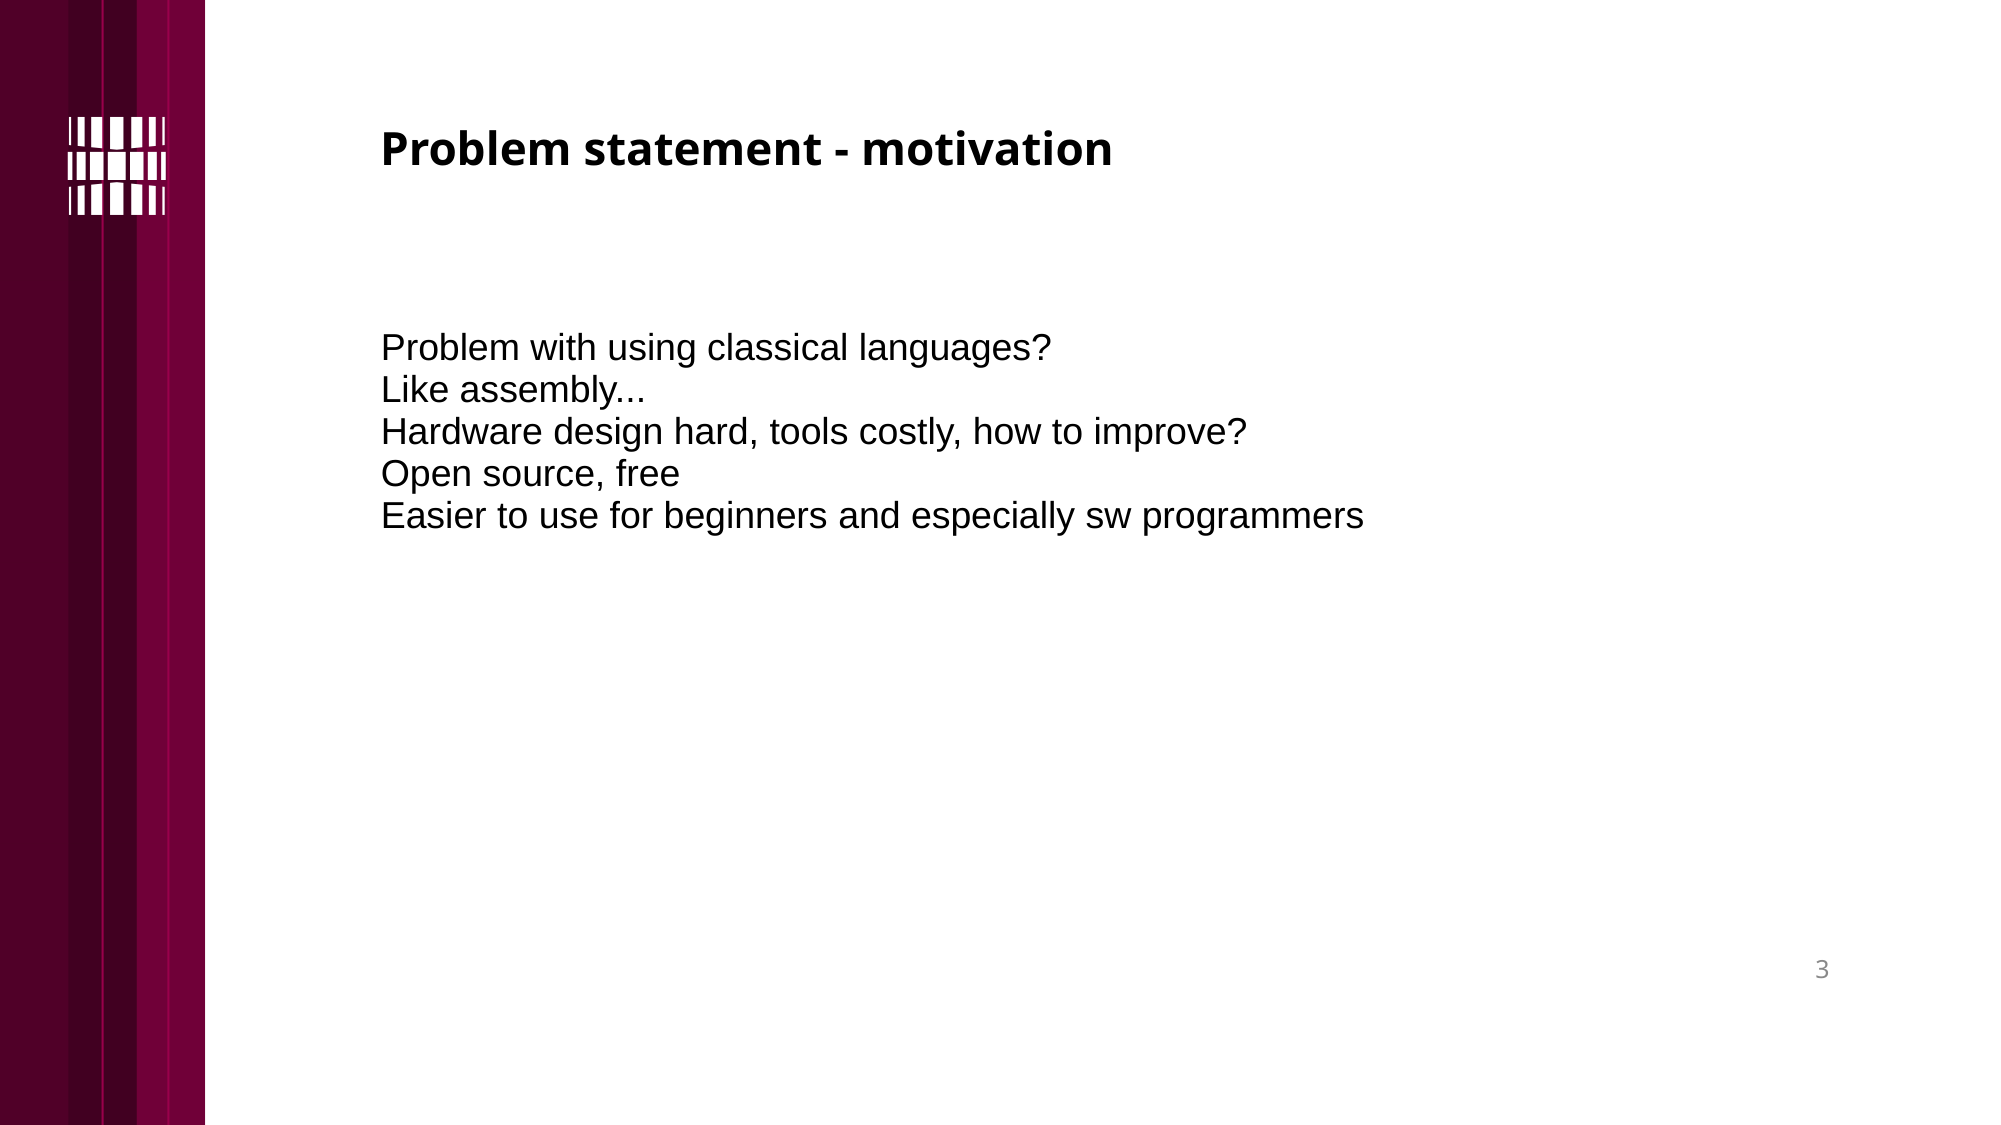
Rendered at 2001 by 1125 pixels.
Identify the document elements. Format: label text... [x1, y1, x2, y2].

text_box Problem with using classical languages? Like assembly... Hardware design hard, tools costly, how to improve? Open source, free Easier to use for beginners and especially sw programmers [366, 318, 1380, 586]
list Problem statement - motivation [379, 119, 1276, 244]
